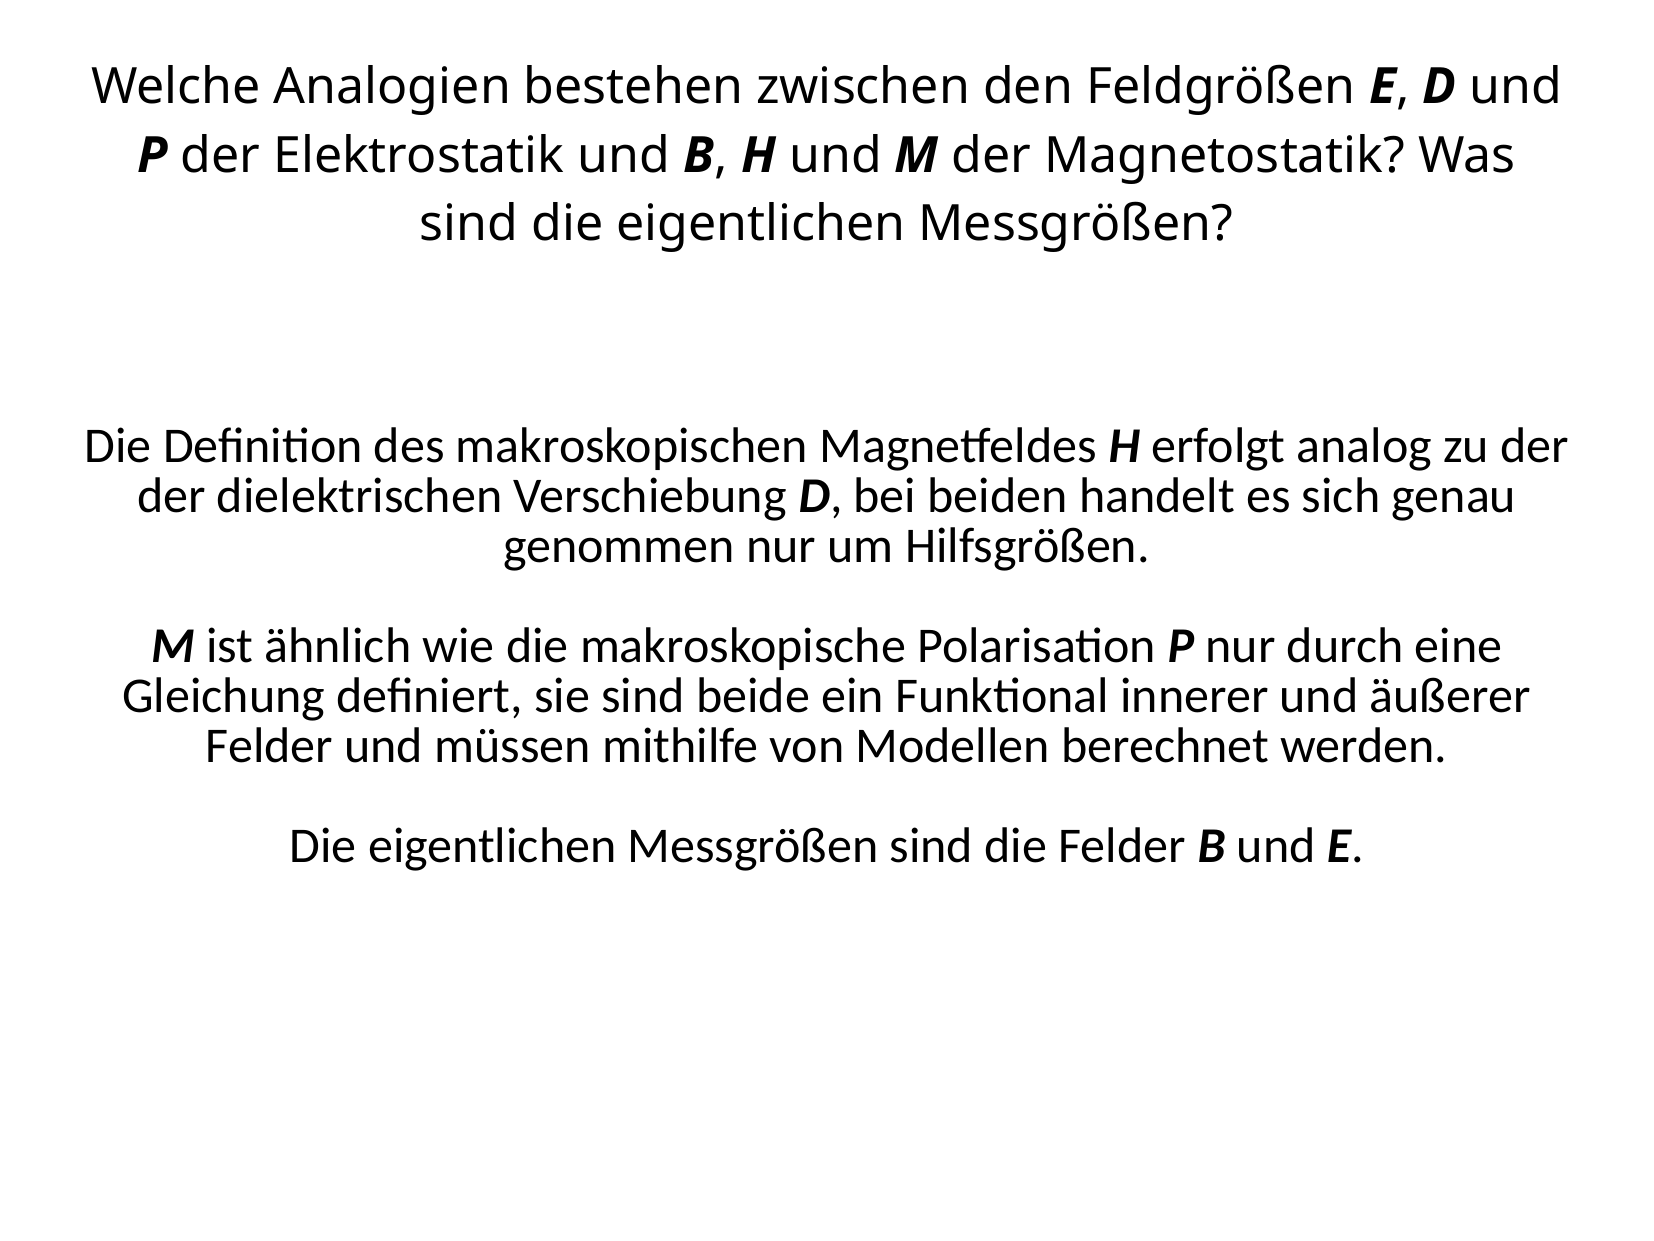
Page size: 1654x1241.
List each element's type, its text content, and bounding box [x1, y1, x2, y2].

subtitle Die Definition des makroskopischen Magnetfeldes H erfolgt analog zu der der dielektrischen Verschiebung D, bei beiden handelt es sich genau genommen nur um Hilfsgrößen. M ist ähnlich wie die makroskopische Polarisation P nur durch eine Gleichung definiert, sie sind beide ein Funktional innerer und äußerer Felder und müssen mithilfe von Modellen berechnet werden. Die eigentlichen Messgrößen sind die Felder B und E. [82, 290, 1571, 1010]
title Welche Analogien bestehen zwischen den Feldgrößen E, D und P der Elektrostatik und B, H und M der Magnetostatik? Was sind die eigentlichen Messgrößen? [82, 33, 1571, 272]
